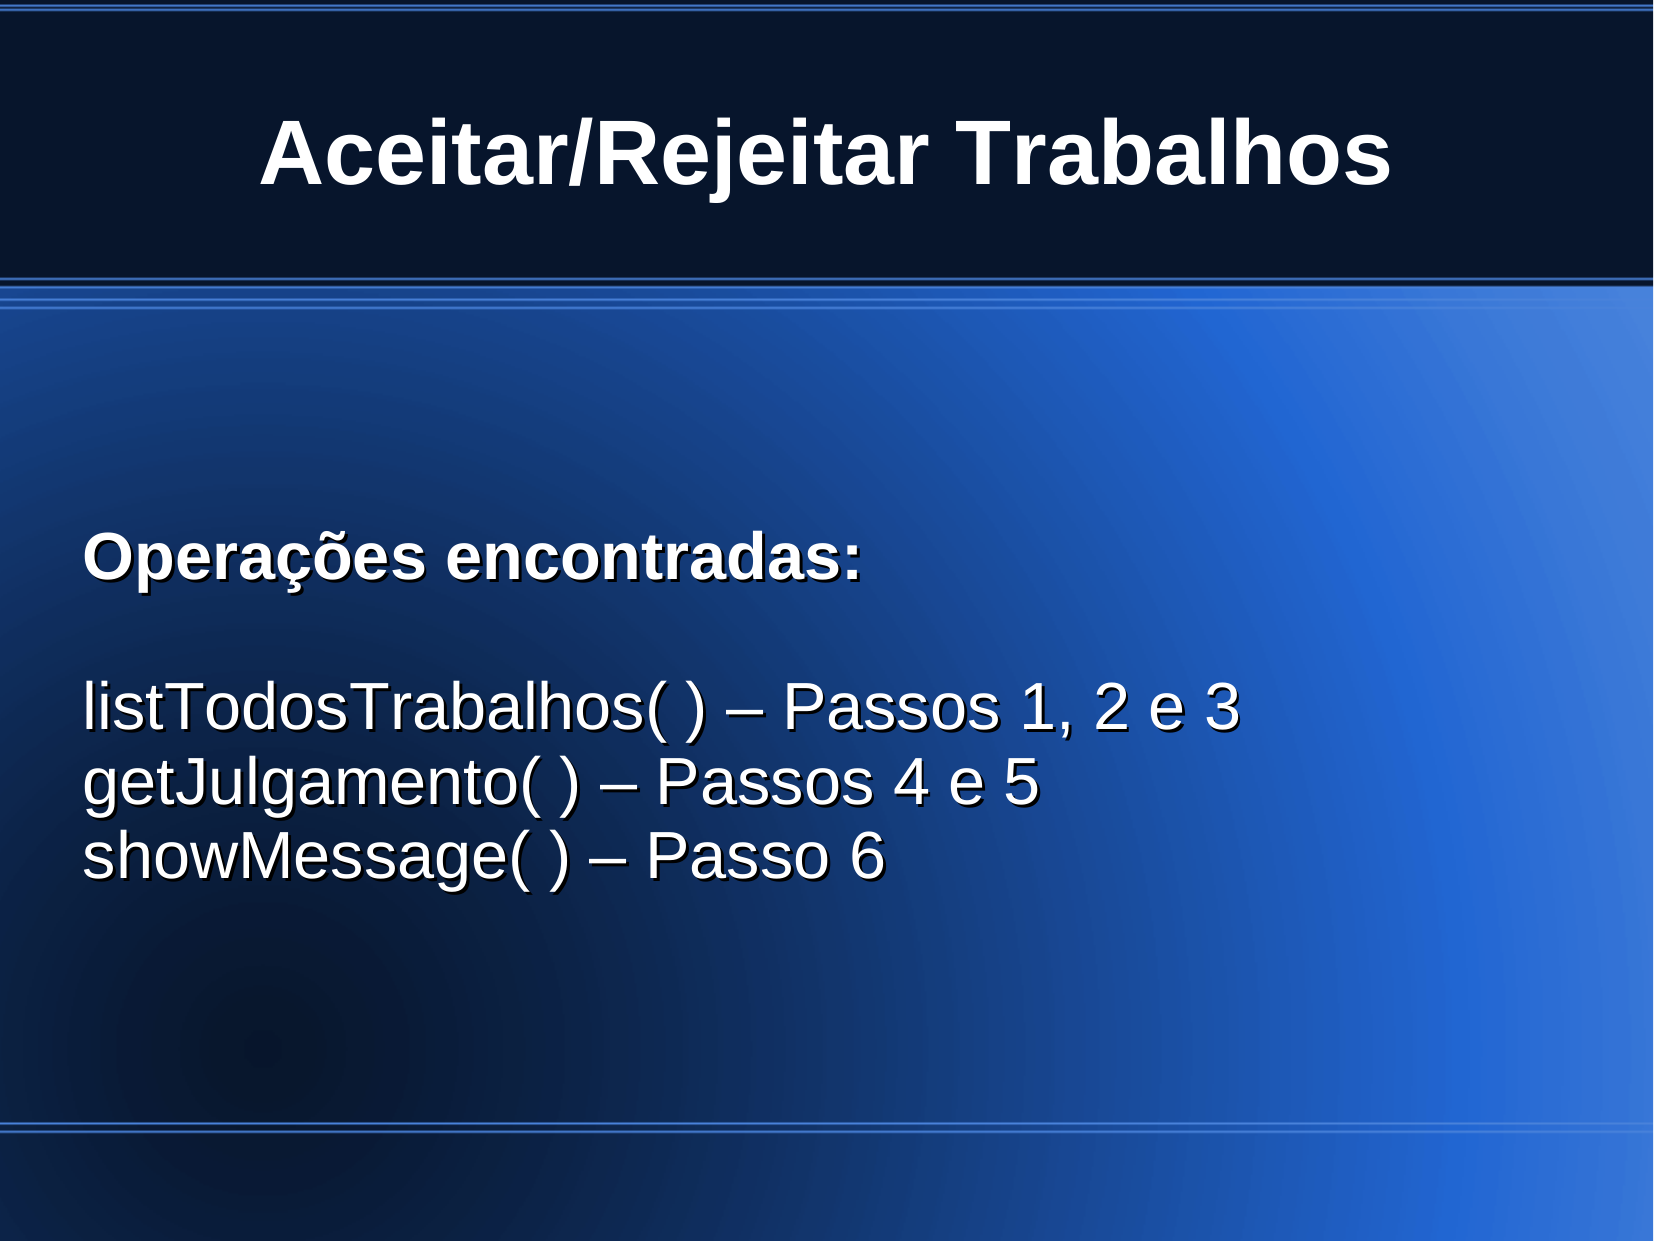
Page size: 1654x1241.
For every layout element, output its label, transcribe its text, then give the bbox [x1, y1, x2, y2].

subtitle Operações encontradas: listTodosTrabalhos( ) – Passos 1, 2 e 3 getJulgamento( ) – Passos 4 e 5 showMessage( ) – Passo 6 [82, 355, 1571, 1058]
picture [0, 0, 1654, 1241]
title Aceitar/Rejeitar Trabalhos [82, 49, 1571, 257]
